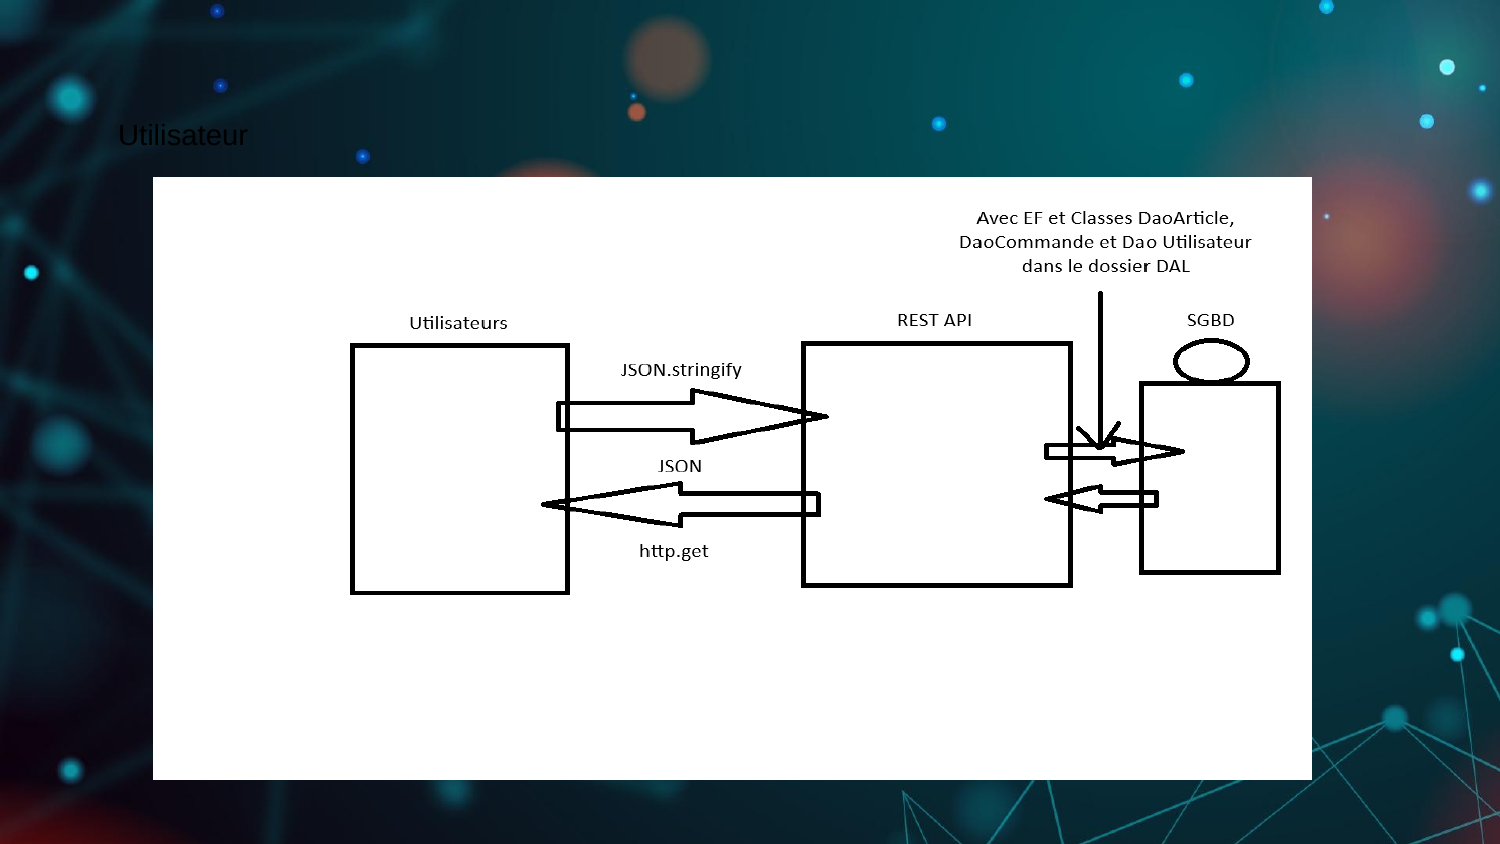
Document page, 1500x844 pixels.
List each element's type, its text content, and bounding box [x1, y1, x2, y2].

picture [0, 0, 1500, 844]
picture [1438, 589, 1447, 594]
picture [1426, 552, 1436, 556]
picture [1463, 552, 1474, 556]
picture [1412, 601, 1420, 608]
picture [1370, 577, 1386, 581]
title Utilisateur [118, 88, 1382, 183]
picture [1413, 577, 1424, 581]
picture [1438, 564, 1449, 571]
picture [1388, 589, 1399, 593]
